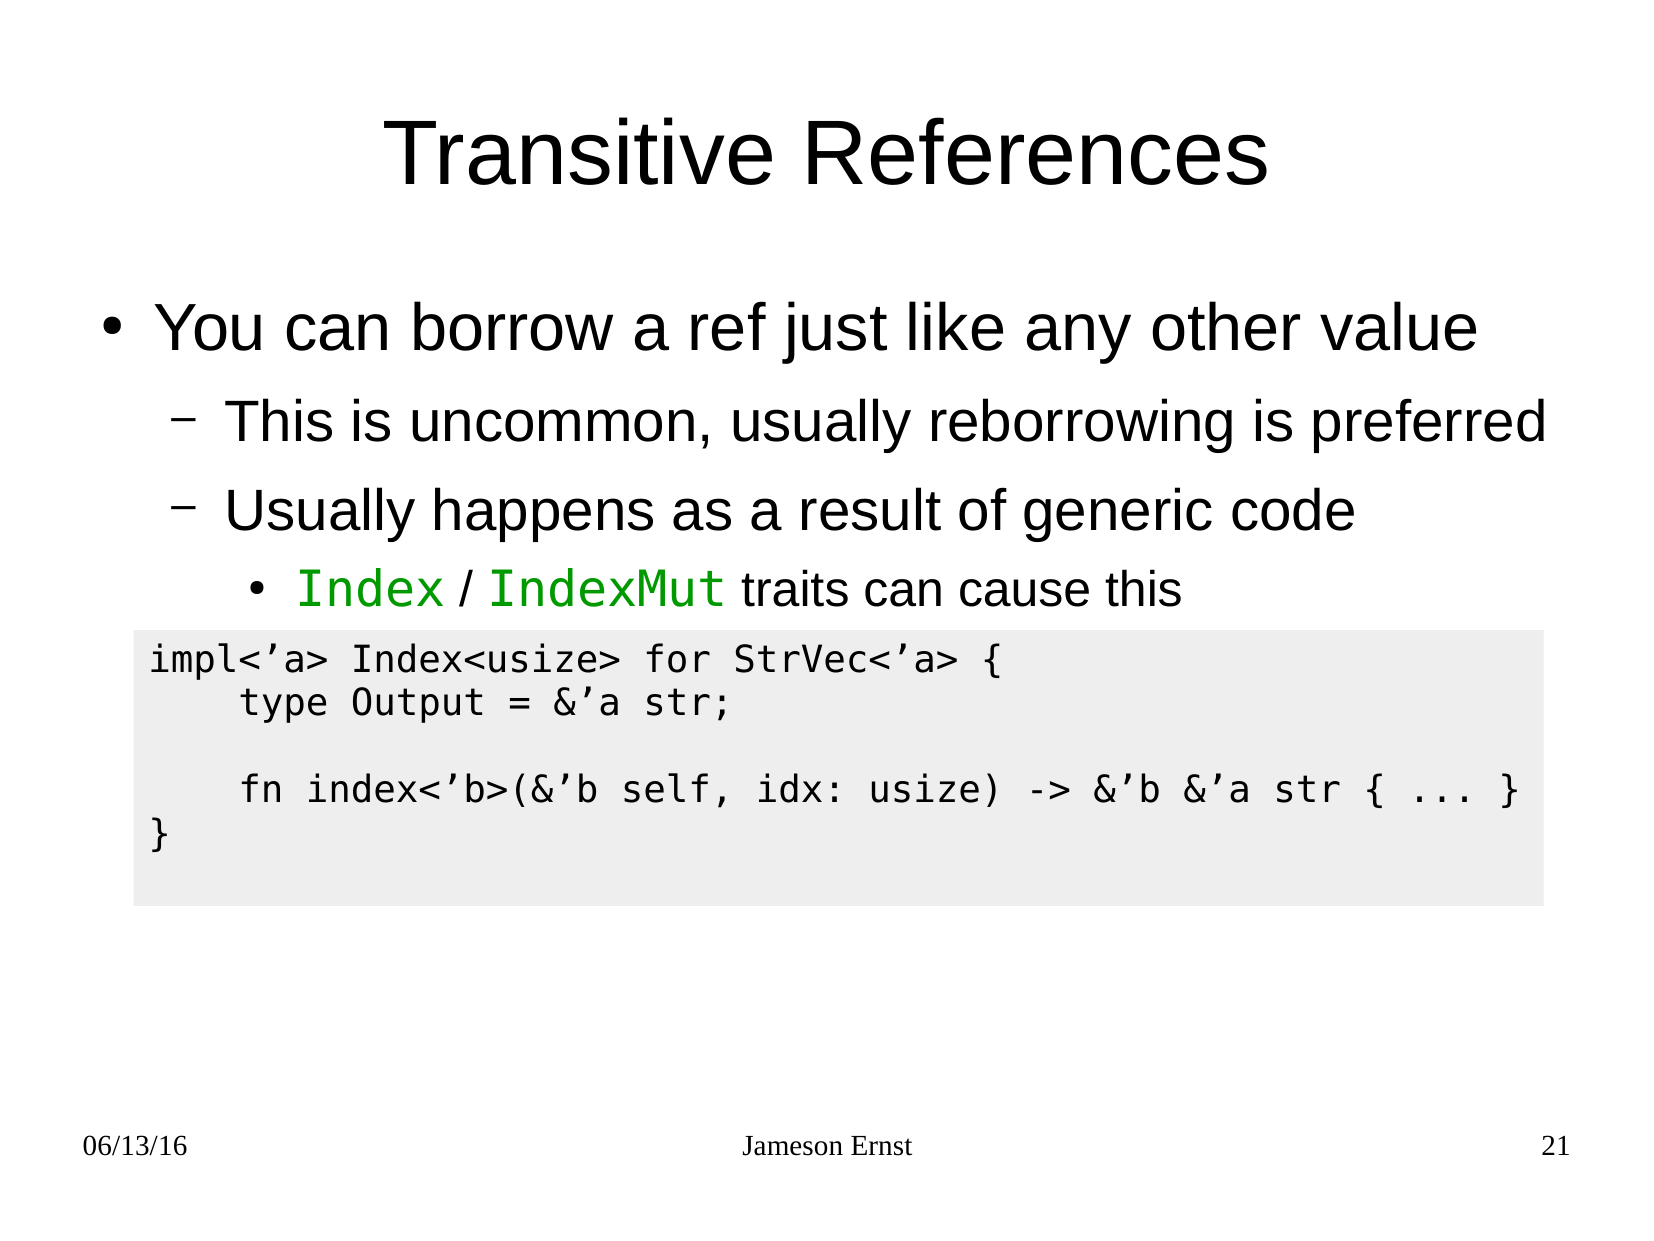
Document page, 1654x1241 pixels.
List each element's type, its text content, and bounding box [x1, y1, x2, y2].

text_box impl<’a> Index<usize> for StrVec<’a> { type Output = &’a str; fn index<’b>(&’b self, idx: usize) -> &’b &’a str { ... } } [133, 630, 1544, 906]
list You can borrow a ref just like any other value This is uncommon, usually reborrowing is preferred Usually happens as a result of generic code Index / IndexMut traits can cause this [82, 290, 1571, 1010]
title Transitive References [82, 49, 1571, 257]
